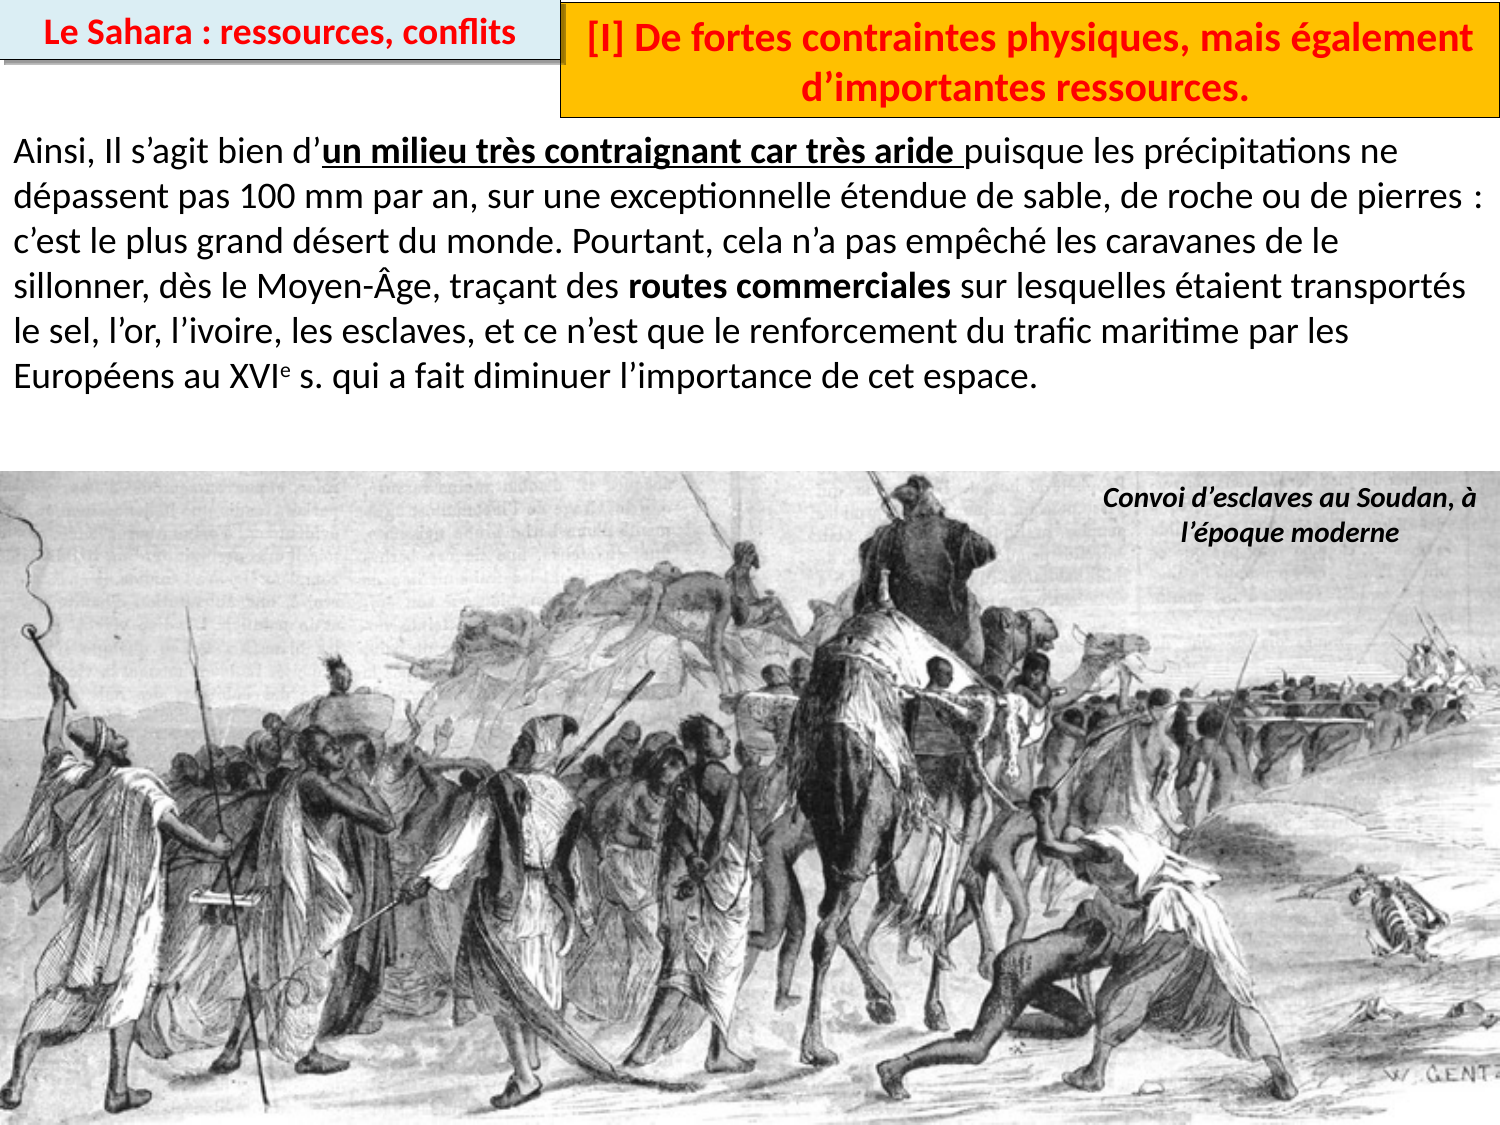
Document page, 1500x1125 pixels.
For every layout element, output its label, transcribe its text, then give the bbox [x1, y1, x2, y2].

text_box Convoi d’esclaves au Soudan, à l’époque moderne [1080, 471, 1500, 556]
text_box Le Sahara : ressources, conflits [0, 0, 561, 60]
text_box Ainsi, Il s’agit bien d’un milieu très contraignant car très aride puisque les précipitations ne dépassent pas 100 mm par an, sur une exceptionnelle étendue de sable, de roche ou de pierres : c’est le plus grand désert du monde. Pourtant, cela n’a pas empêché les caravanes de le sillonner, dès le Moyen-Âge, traçant des routes commerciales sur lesquelles étaient transportés le sel, l’or, l’ivoire, les esclaves, et ce n’est que le renforcement du trafic maritime par les Européens au XVIe s. qui a fait diminuer l’importance de cet espace. [0, 118, 1500, 404]
picture [0, 471, 1500, 1125]
text_box [I] De fortes contraintes physiques, mais également d’importantes ressources. [560, 2, 1500, 118]
